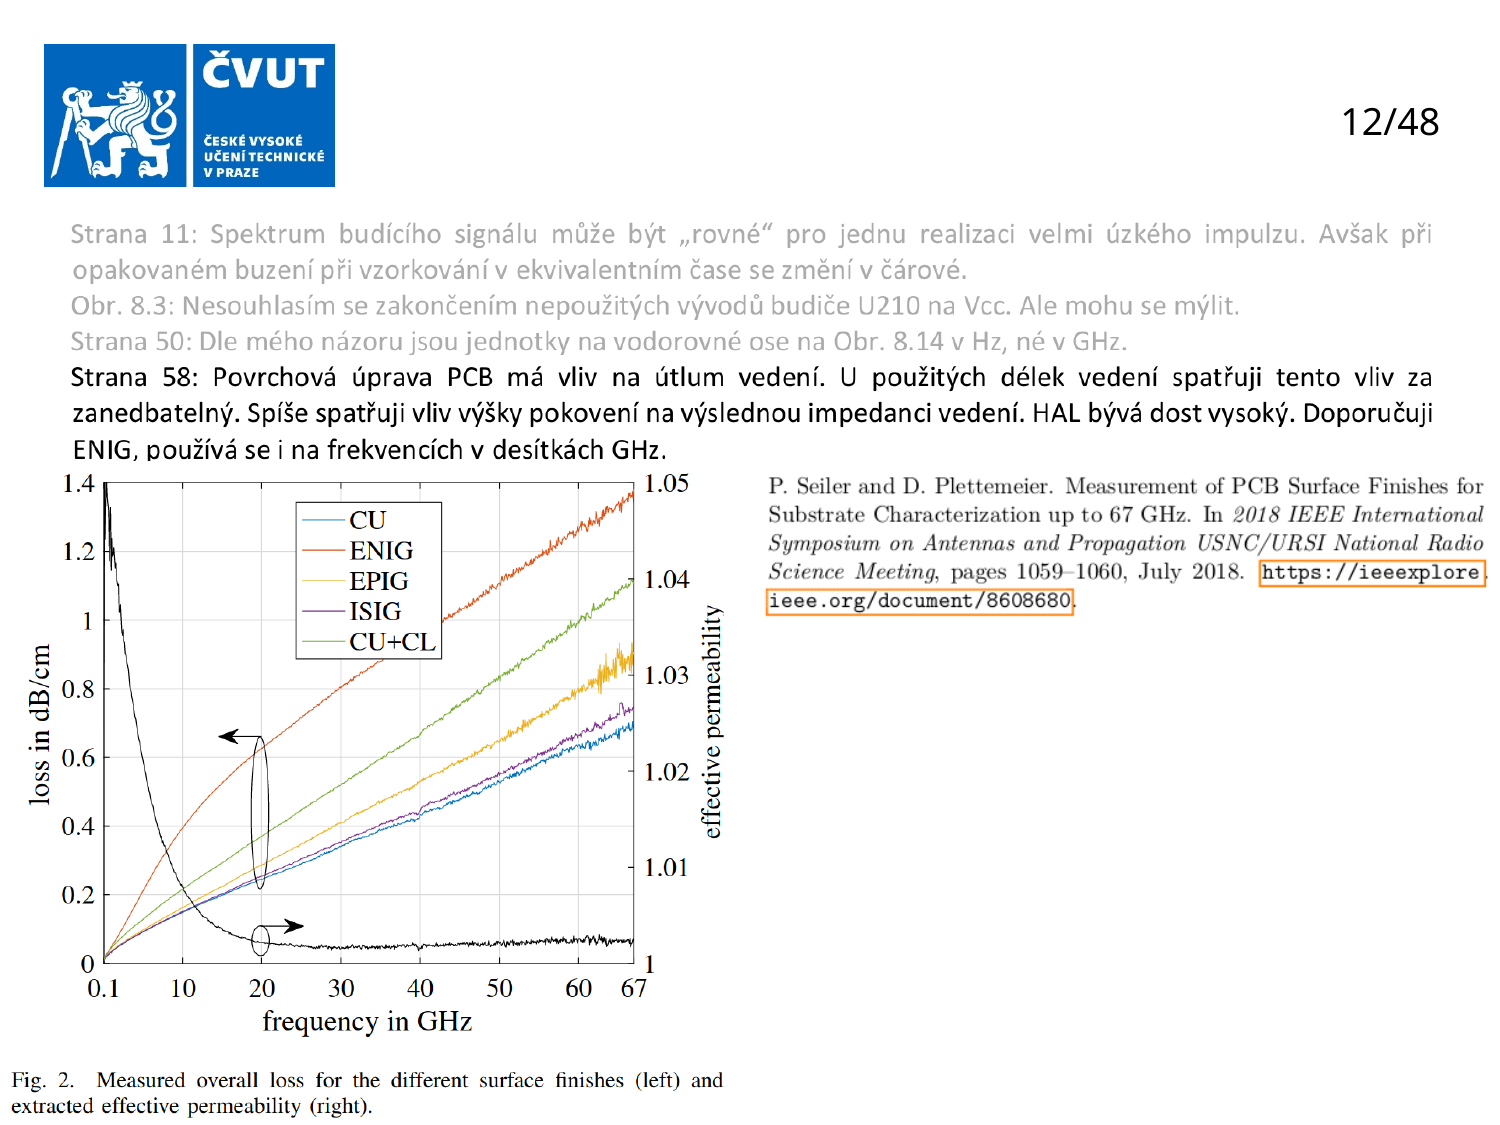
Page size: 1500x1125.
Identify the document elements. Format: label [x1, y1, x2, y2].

picture [0, 361, 1441, 1125]
picture [760, 470, 1500, 627]
text_box [15, 216, 1486, 361]
picture [44, 44, 335, 187]
